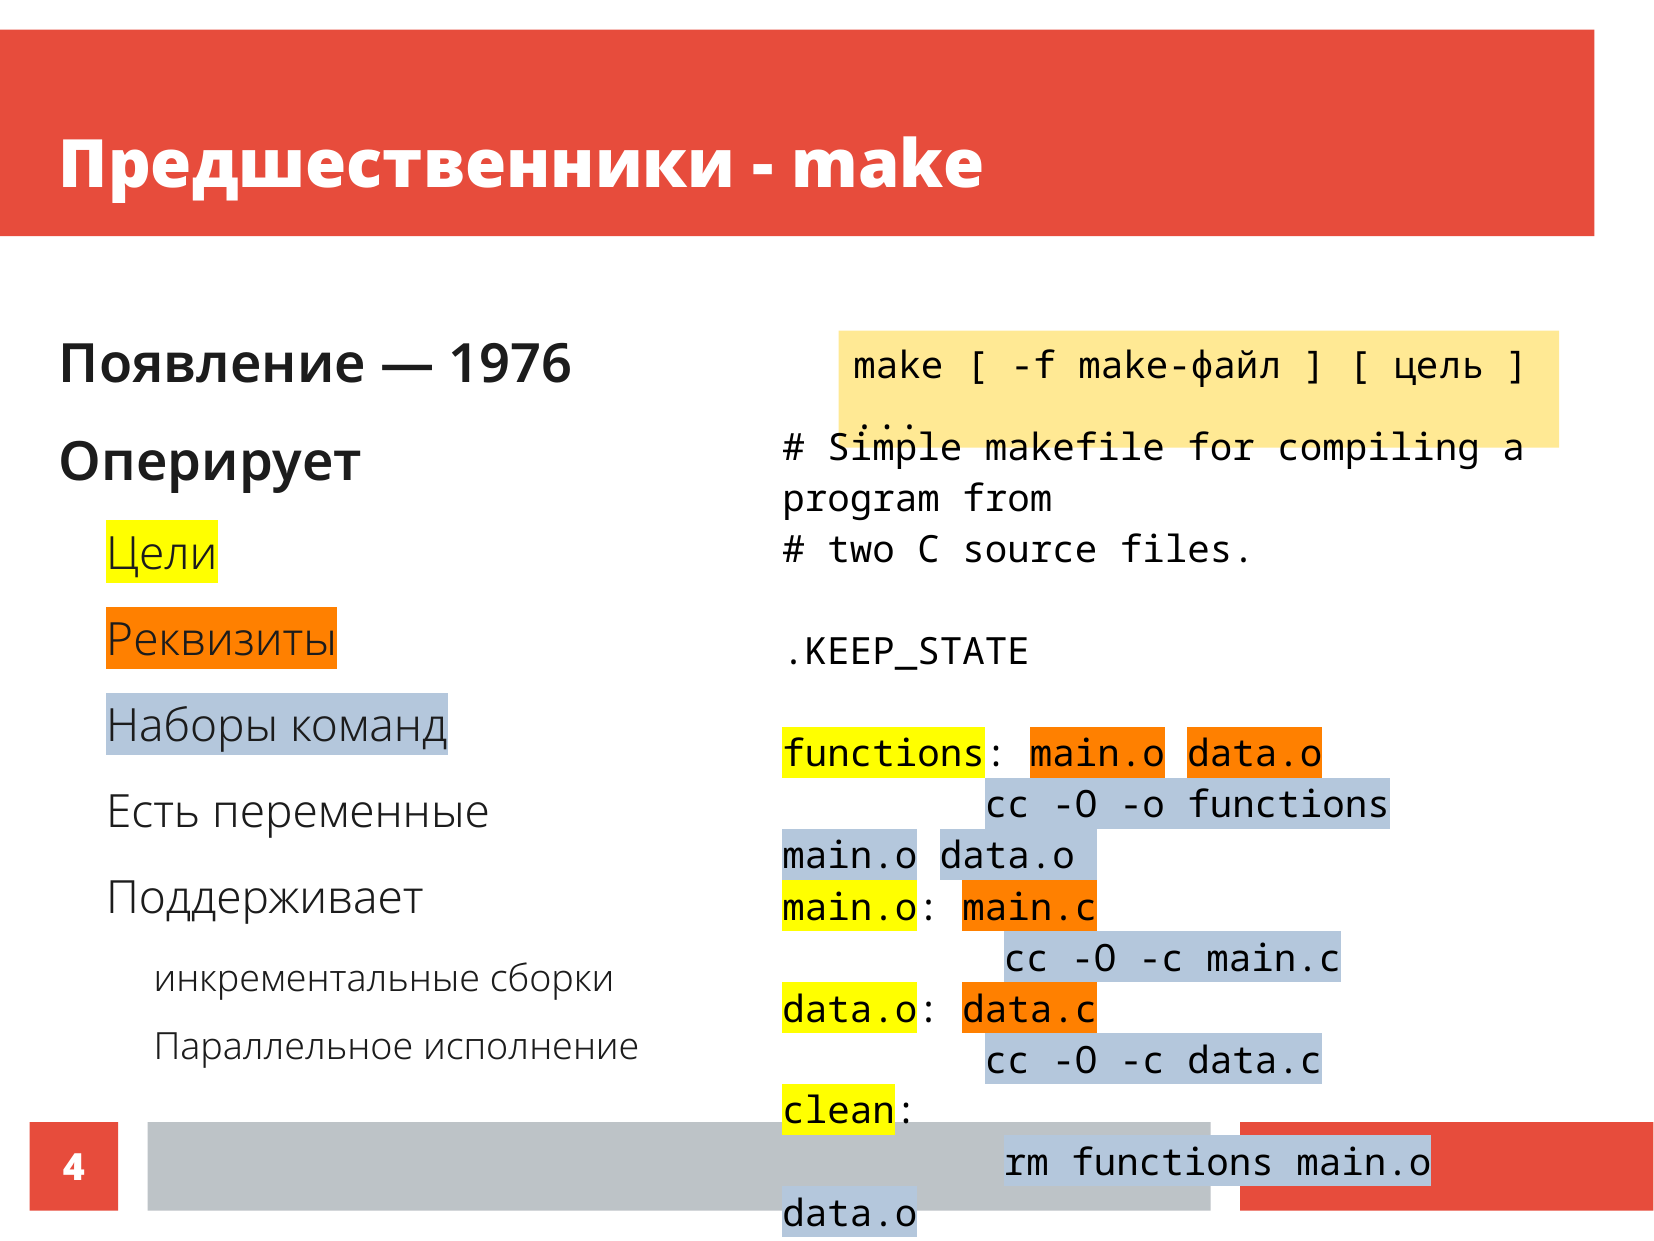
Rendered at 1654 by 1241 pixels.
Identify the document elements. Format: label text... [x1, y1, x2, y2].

list Появление — 1976 Оперирует Цели Реквизиты Наборы команд Есть переменные Поддерживает инкрементальные сборки Параллельное исполнение [59, 324, 815, 1093]
title Предшественники - make [59, 59, 1595, 207]
text_box make [ -f make-файл ] [ цель ] ... [838, 330, 1560, 390]
text_box # Simple makefile for compiling a program from # two C source files. .KEEP_STATE functions: main.o data.o cc -O -o functions main.o data.o main.o: main.c cc -O -c main.c data.o: data.c cc -O -c data.c clean: rm functions main.o data.o [767, 413, 1560, 1093]
